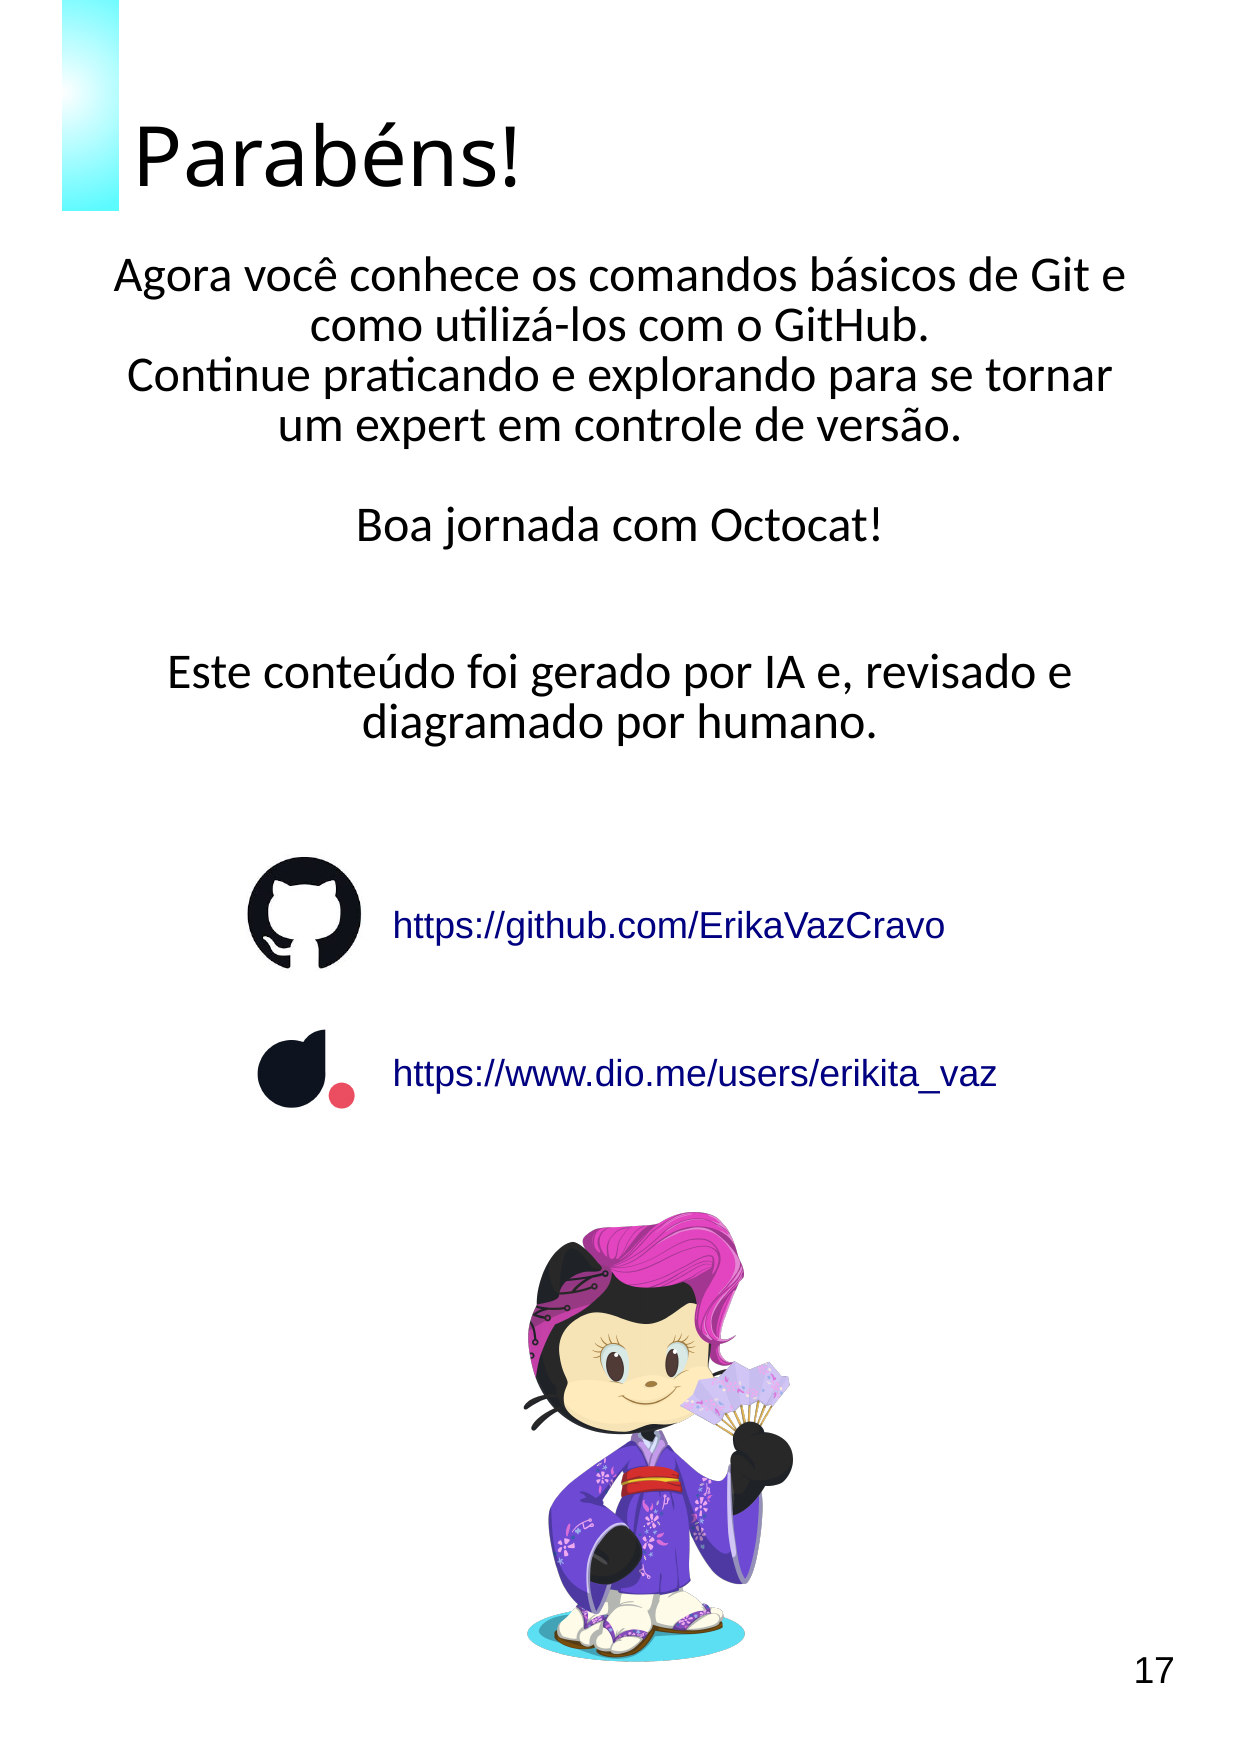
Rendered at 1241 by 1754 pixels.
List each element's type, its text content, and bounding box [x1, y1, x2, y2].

picture [230, 838, 378, 987]
picture [248, 1015, 367, 1134]
text_box <número> [561, 1642, 1190, 1713]
text_box https://www.dio.me/users/erikita_vaz [377, 1045, 1063, 1145]
text_box Este conteúdo foi gerado por IA e, revisado e diagramado por humano. [88, 643, 1152, 792]
text_box [62, 0, 119, 211]
text_box https://github.com/ErikaVazCravo [377, 897, 975, 997]
text_box Parabéns! [119, 90, 1182, 208]
picture [389, 1192, 892, 1695]
text_box Agora você conhece os comandos básicos de Git e como utilizá-los com o GitHub. Continue praticando e explorando para se tornar um expert em controle de versão. Boa jornada com Octocat! [88, 246, 1152, 562]
